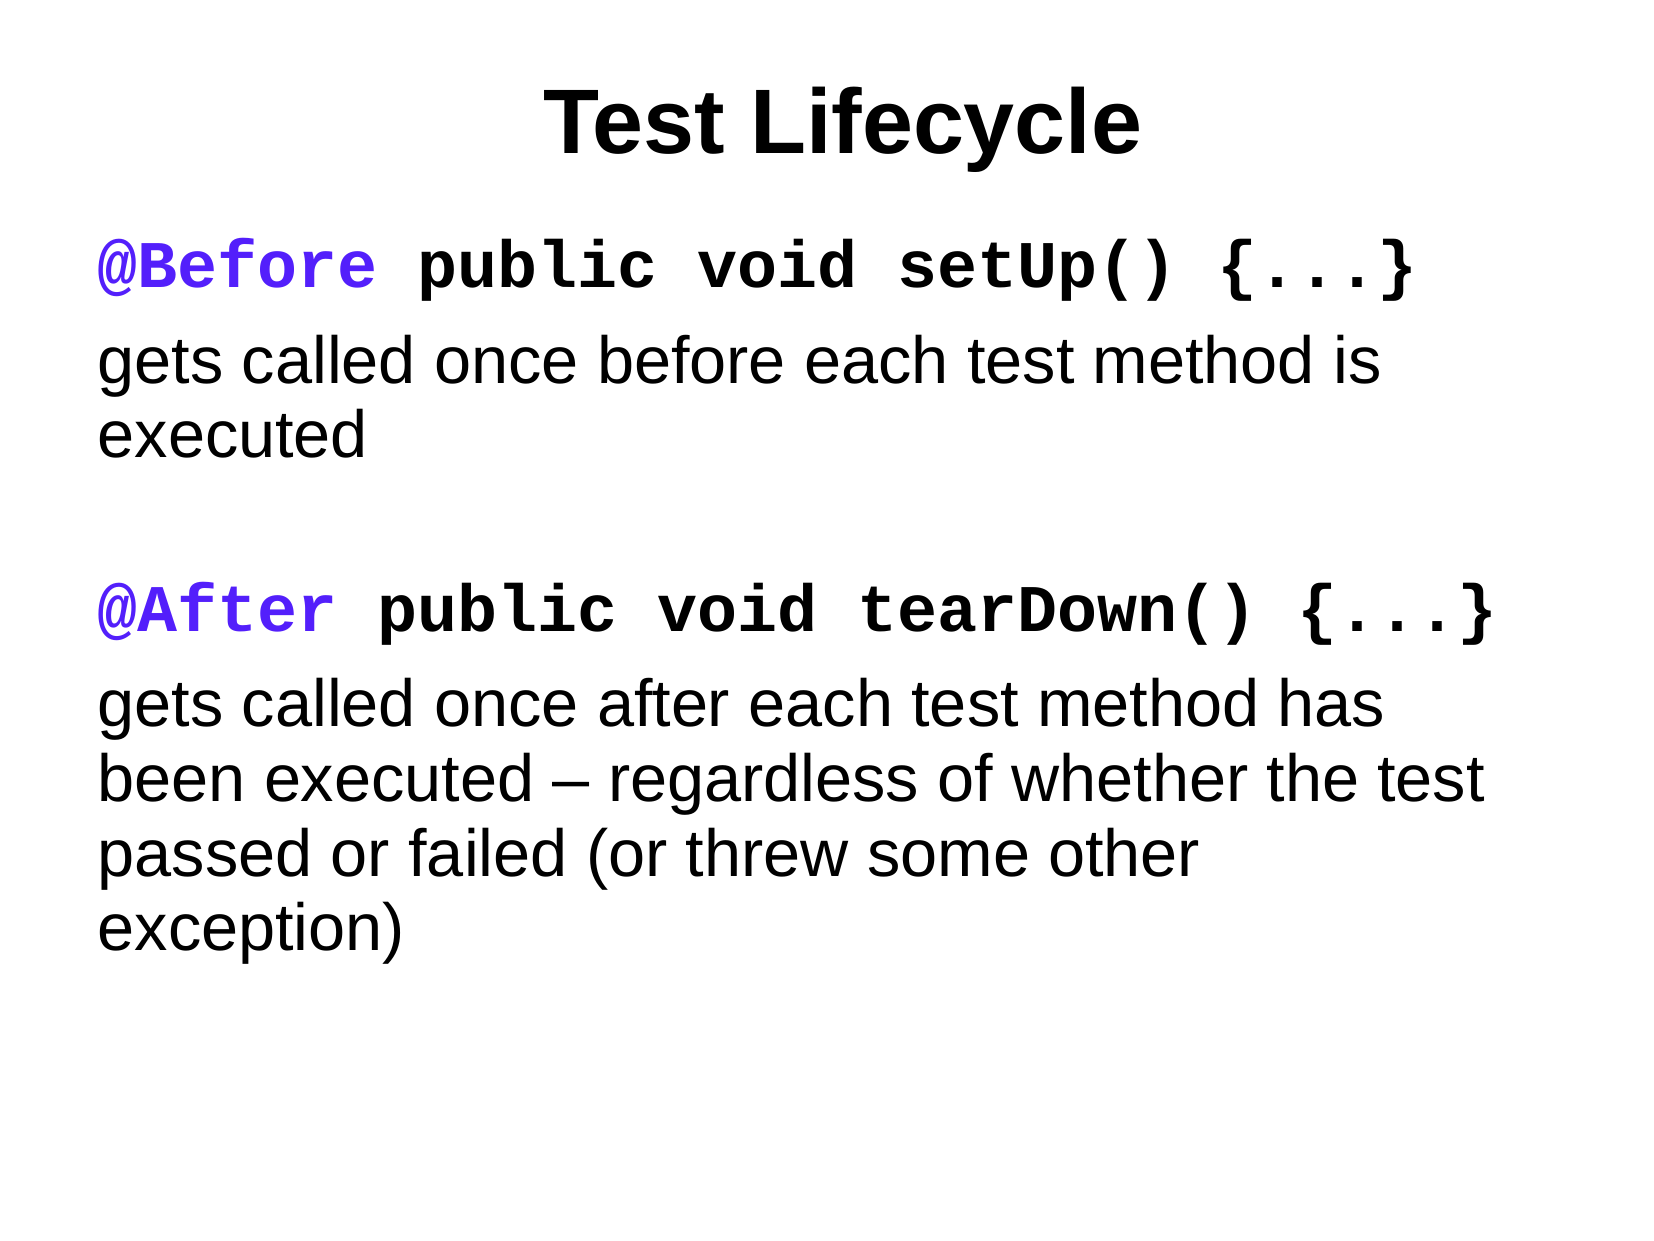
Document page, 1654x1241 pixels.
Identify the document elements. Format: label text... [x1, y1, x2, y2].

title Test Lifecycle [82, 49, 1571, 196]
list @Before public void setUp() {...} gets called once before each test method is executed @After public void tearDown() {...} gets called once after each test method has been executed – regardless of whether the test passed or failed (or threw some other exception) [82, 225, 1538, 1186]
